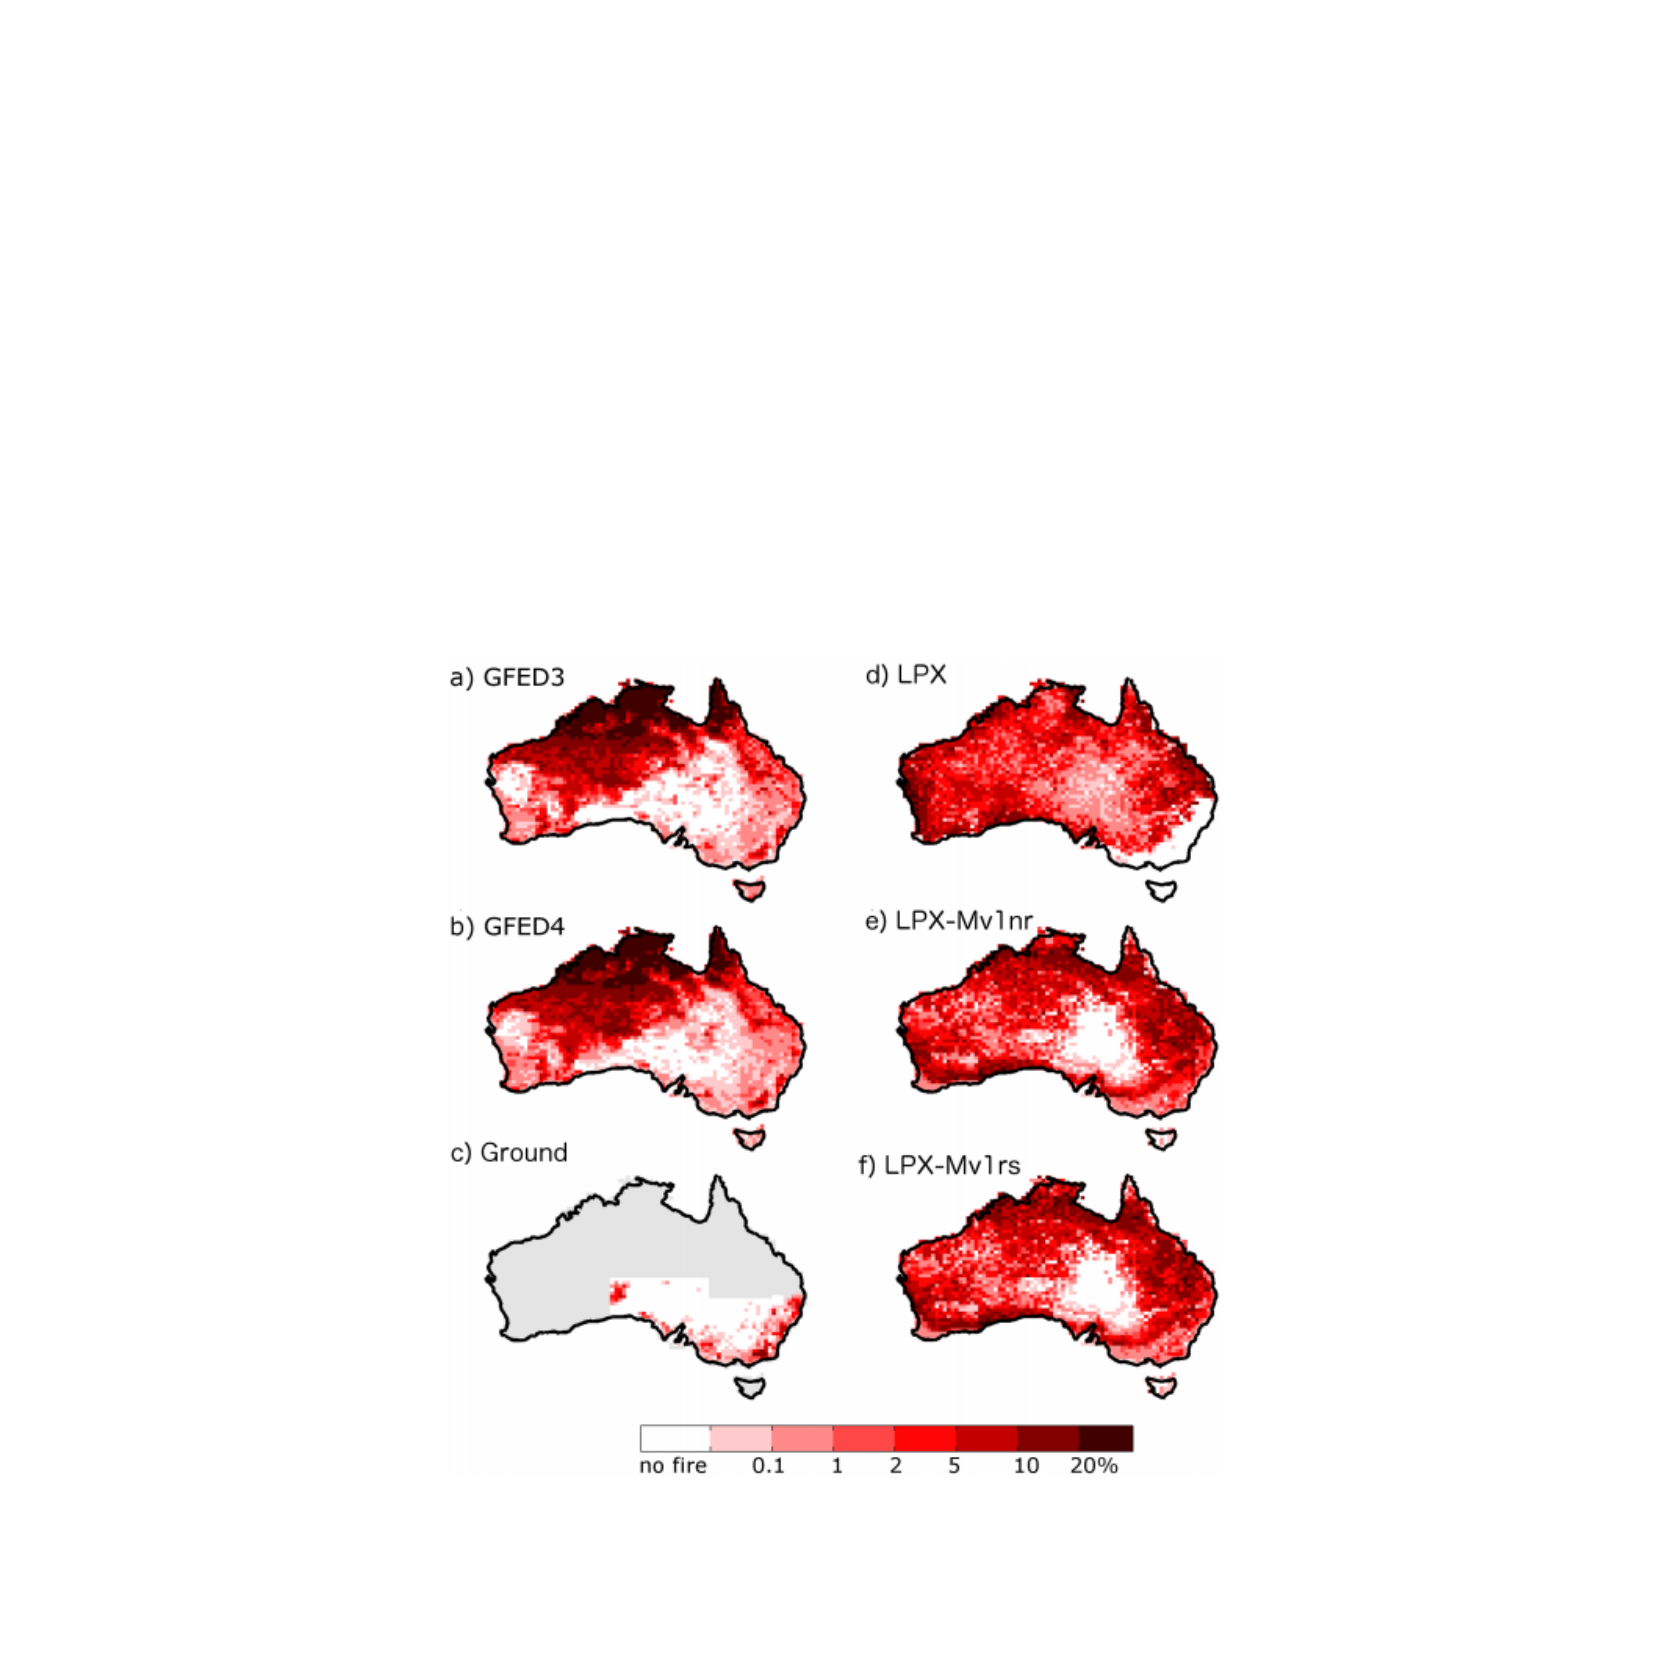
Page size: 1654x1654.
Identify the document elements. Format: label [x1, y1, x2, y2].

picture [429, 625, 1288, 1492]
